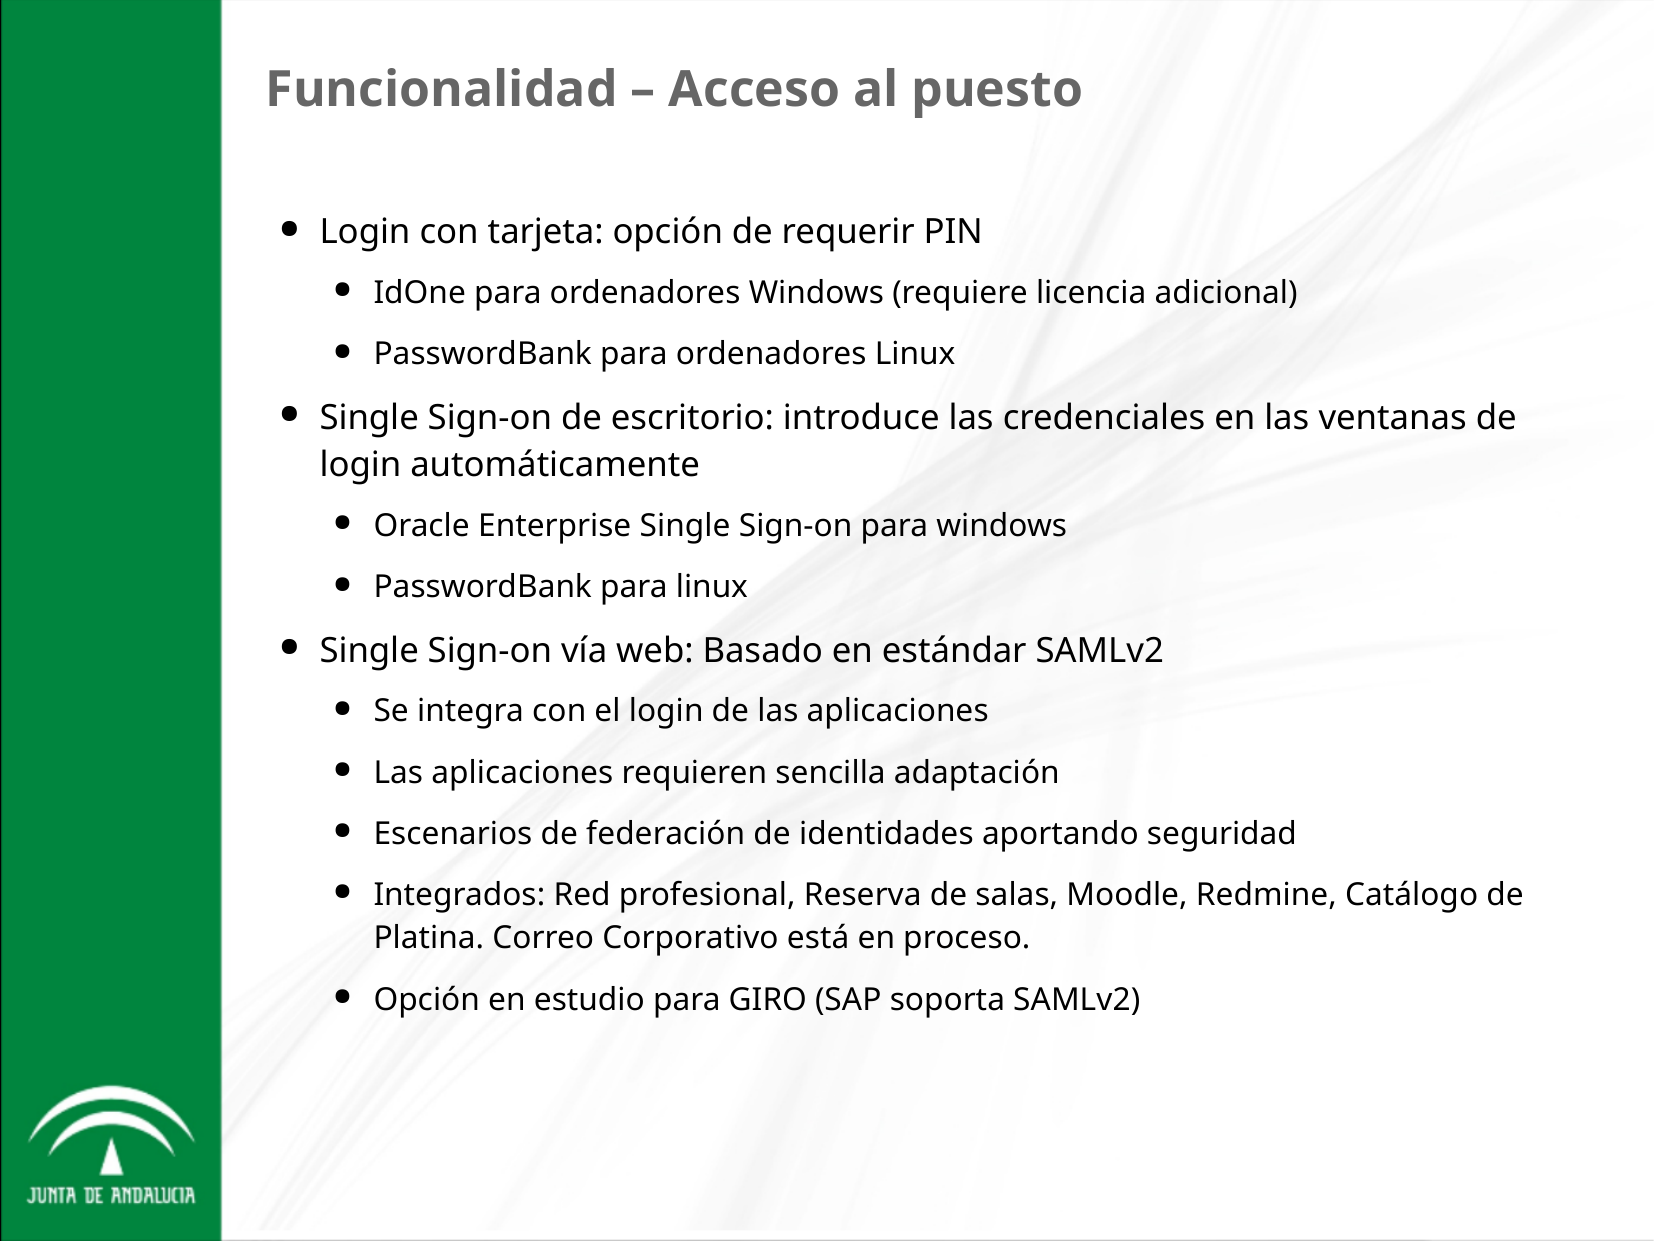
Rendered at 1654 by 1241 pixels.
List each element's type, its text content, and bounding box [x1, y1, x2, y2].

picture [0, 0, 1654, 1241]
title Funcionalidad – Acceso al puesto [265, 37, 1571, 136]
list Login con tarjeta: opción de requerir PIN IdOne para ordenadores Windows (requiere licencia adicional) PasswordBank para ordenadores Linux Single Sign-on de escritorio: introduce las credenciales en las ventanas de login automáticamente Oracle Enterprise Single Sign-on para windows PasswordBank para linux Single Sign-on vía web: Basado en estándar SAMLv2 Se integra con el login de las aplicaciones Las aplicaciones requieren sencilla adaptación Escenarios de federación de identidades aportando seguridad Integrados: Red profesional, Reserva de salas, Moodle, Redmine, Catálogo de Platina. Correo Corporativo está en proceso. Opción en estudio para GIRO (SAP soporta SAMLv2) [265, 206, 1571, 1026]
